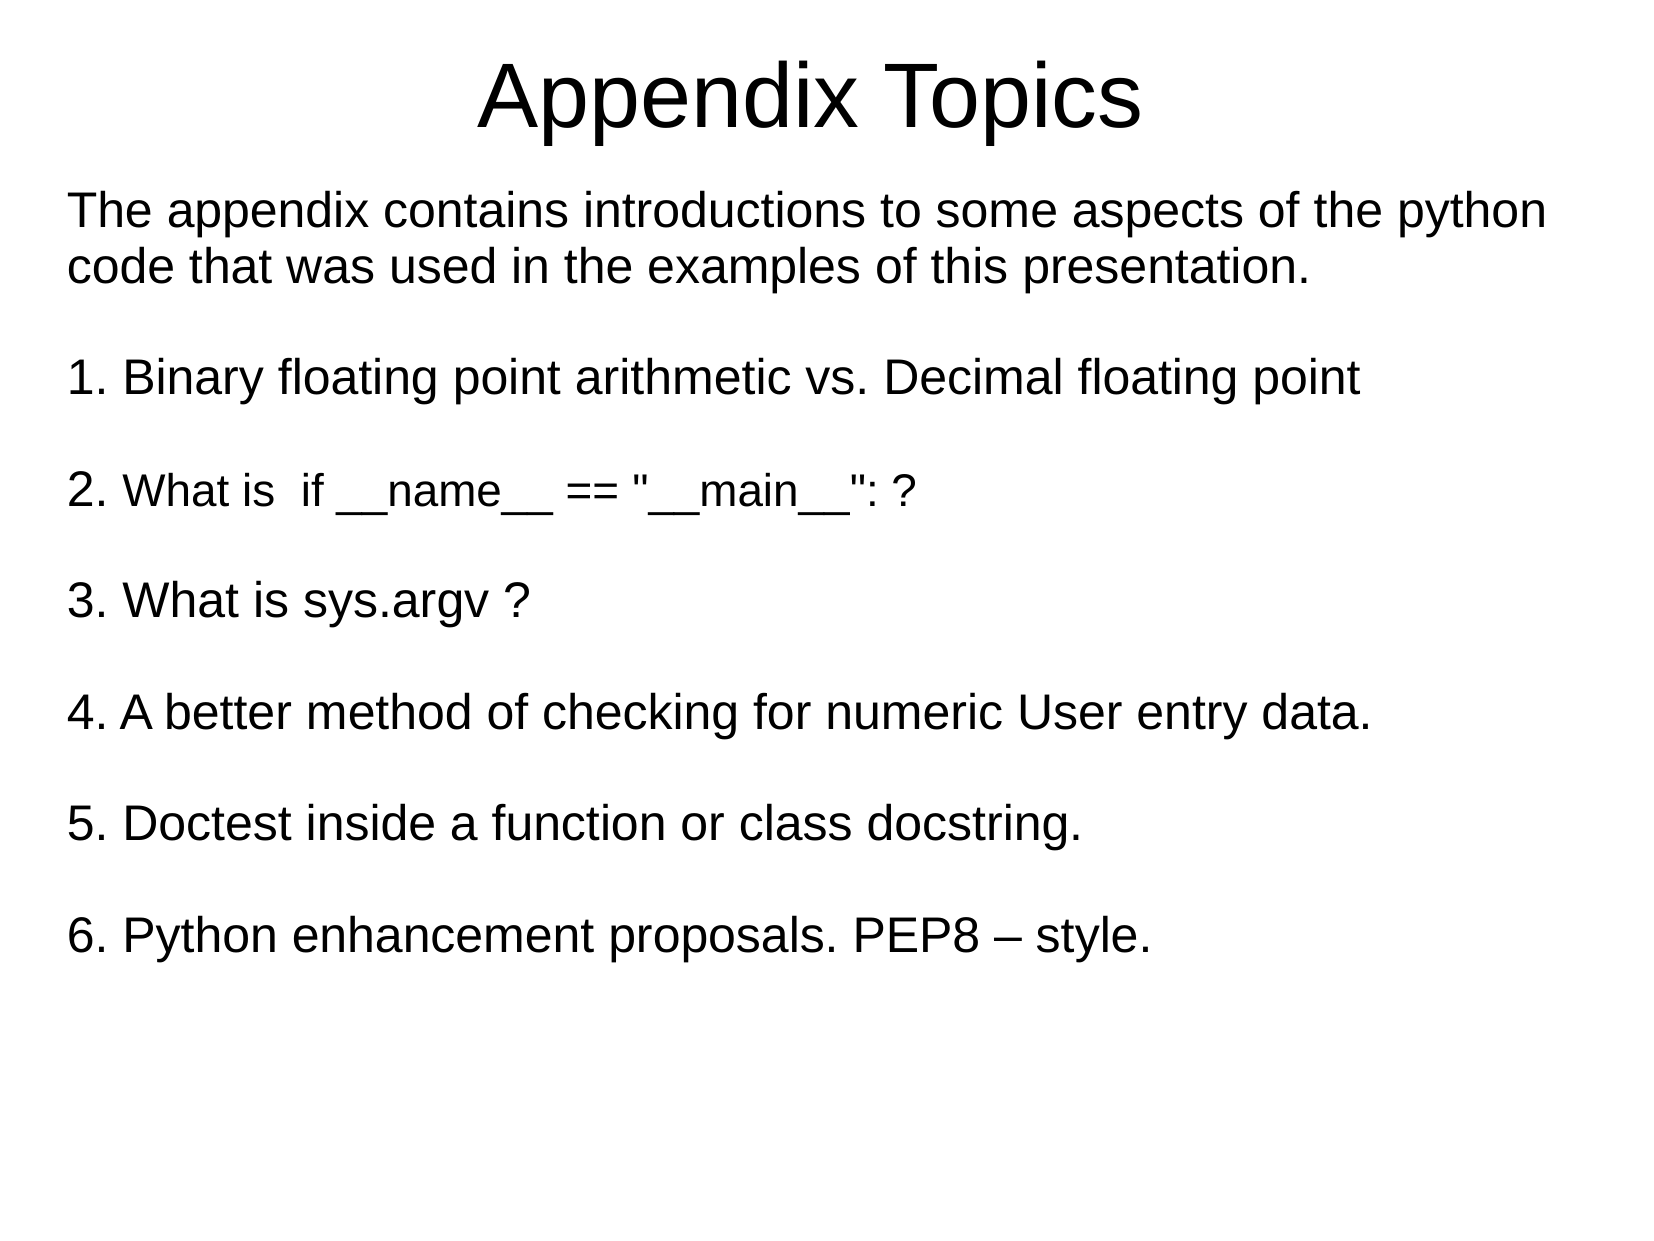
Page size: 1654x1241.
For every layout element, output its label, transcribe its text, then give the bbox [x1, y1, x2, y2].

title The appendix contains introductions to some aspects of the python code that was used in the examples of this presentation. 1. Binary floating point arithmetic vs. Decimal floating point 2. What is if __name__ == "__main__": ? 3. What is sys.argv ? 4. A better method of checking for numeric User entry data. 5. Doctest inside a function or class docstring. 6. Python enhancement proposals. PEP8 – style. [66, 182, 1555, 1075]
title Appendix Topics [66, 31, 1555, 159]
